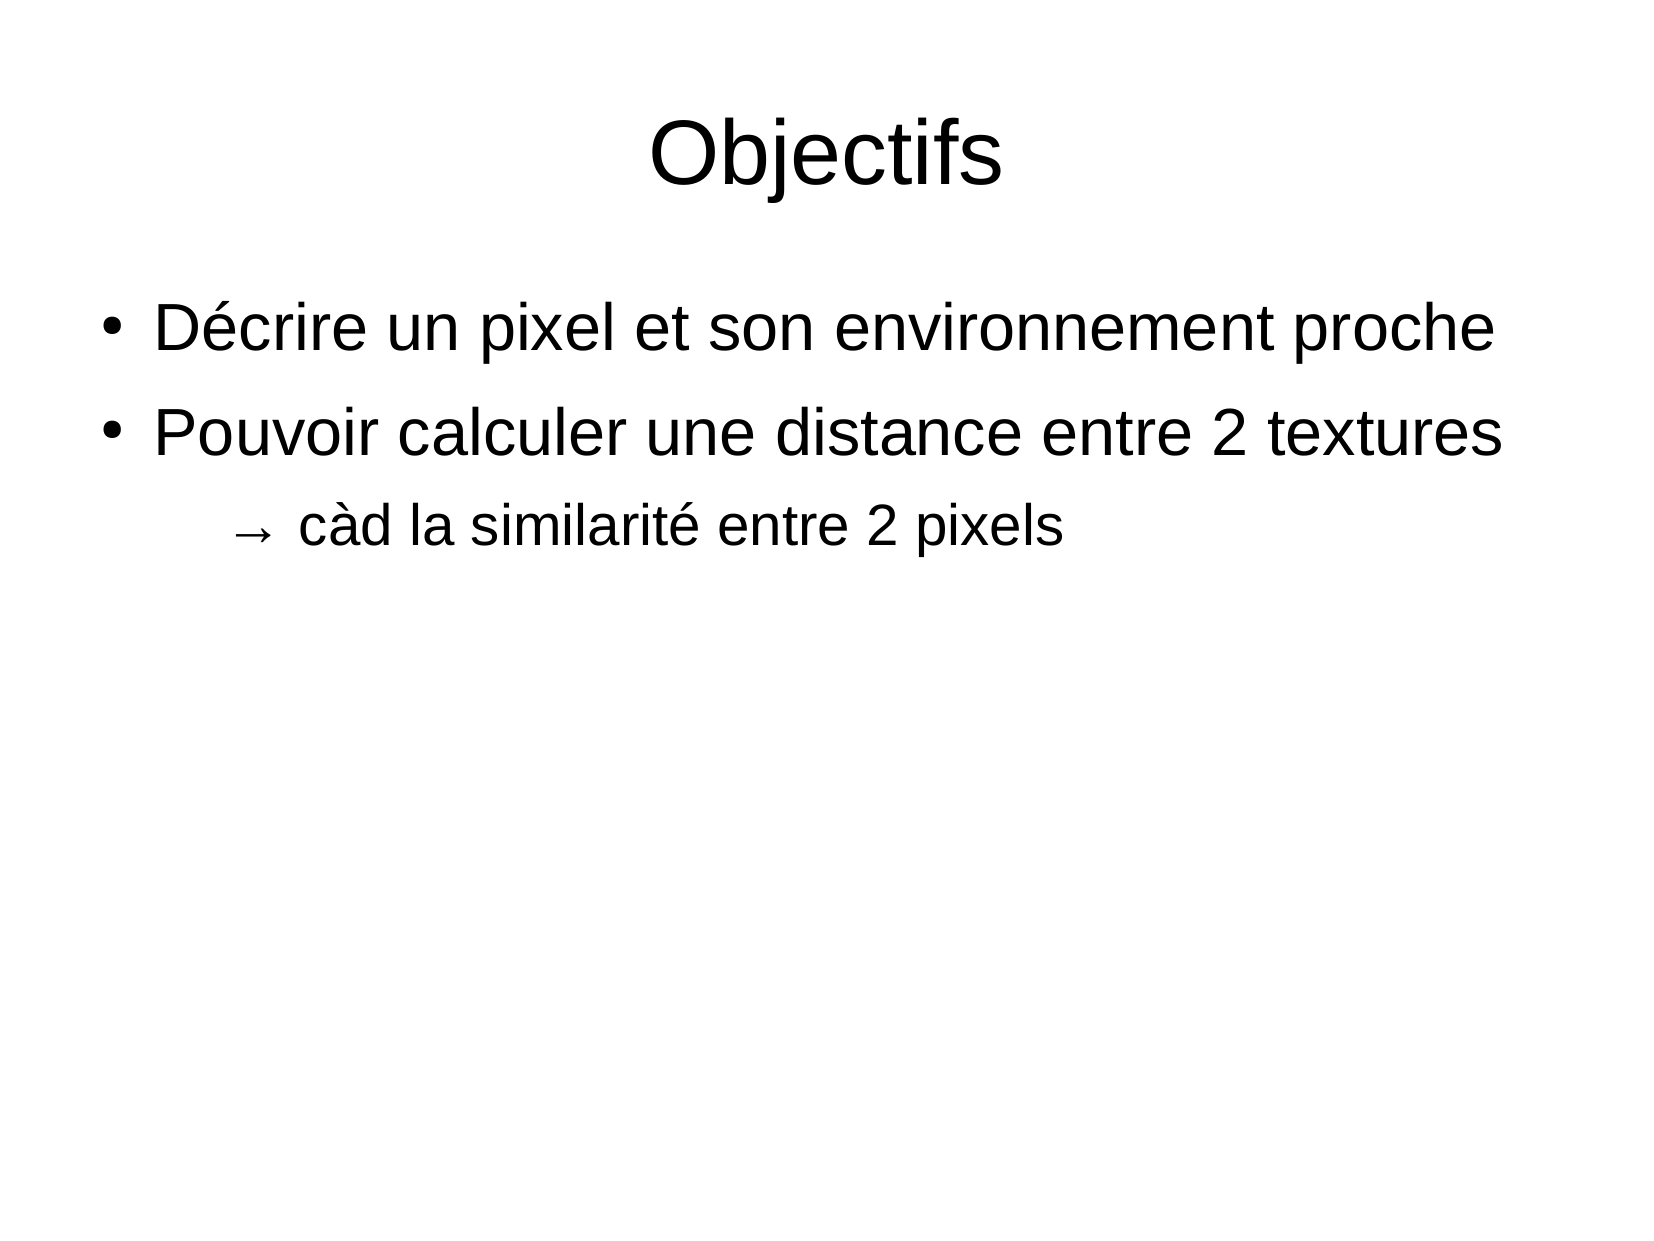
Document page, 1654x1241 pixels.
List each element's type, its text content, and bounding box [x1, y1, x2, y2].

title Objectifs [82, 49, 1571, 257]
list Décrire un pixel et son environnement proche Pouvoir calculer une distance entre 2 textures → càd la similarité entre 2 pixels [82, 290, 1571, 1010]
